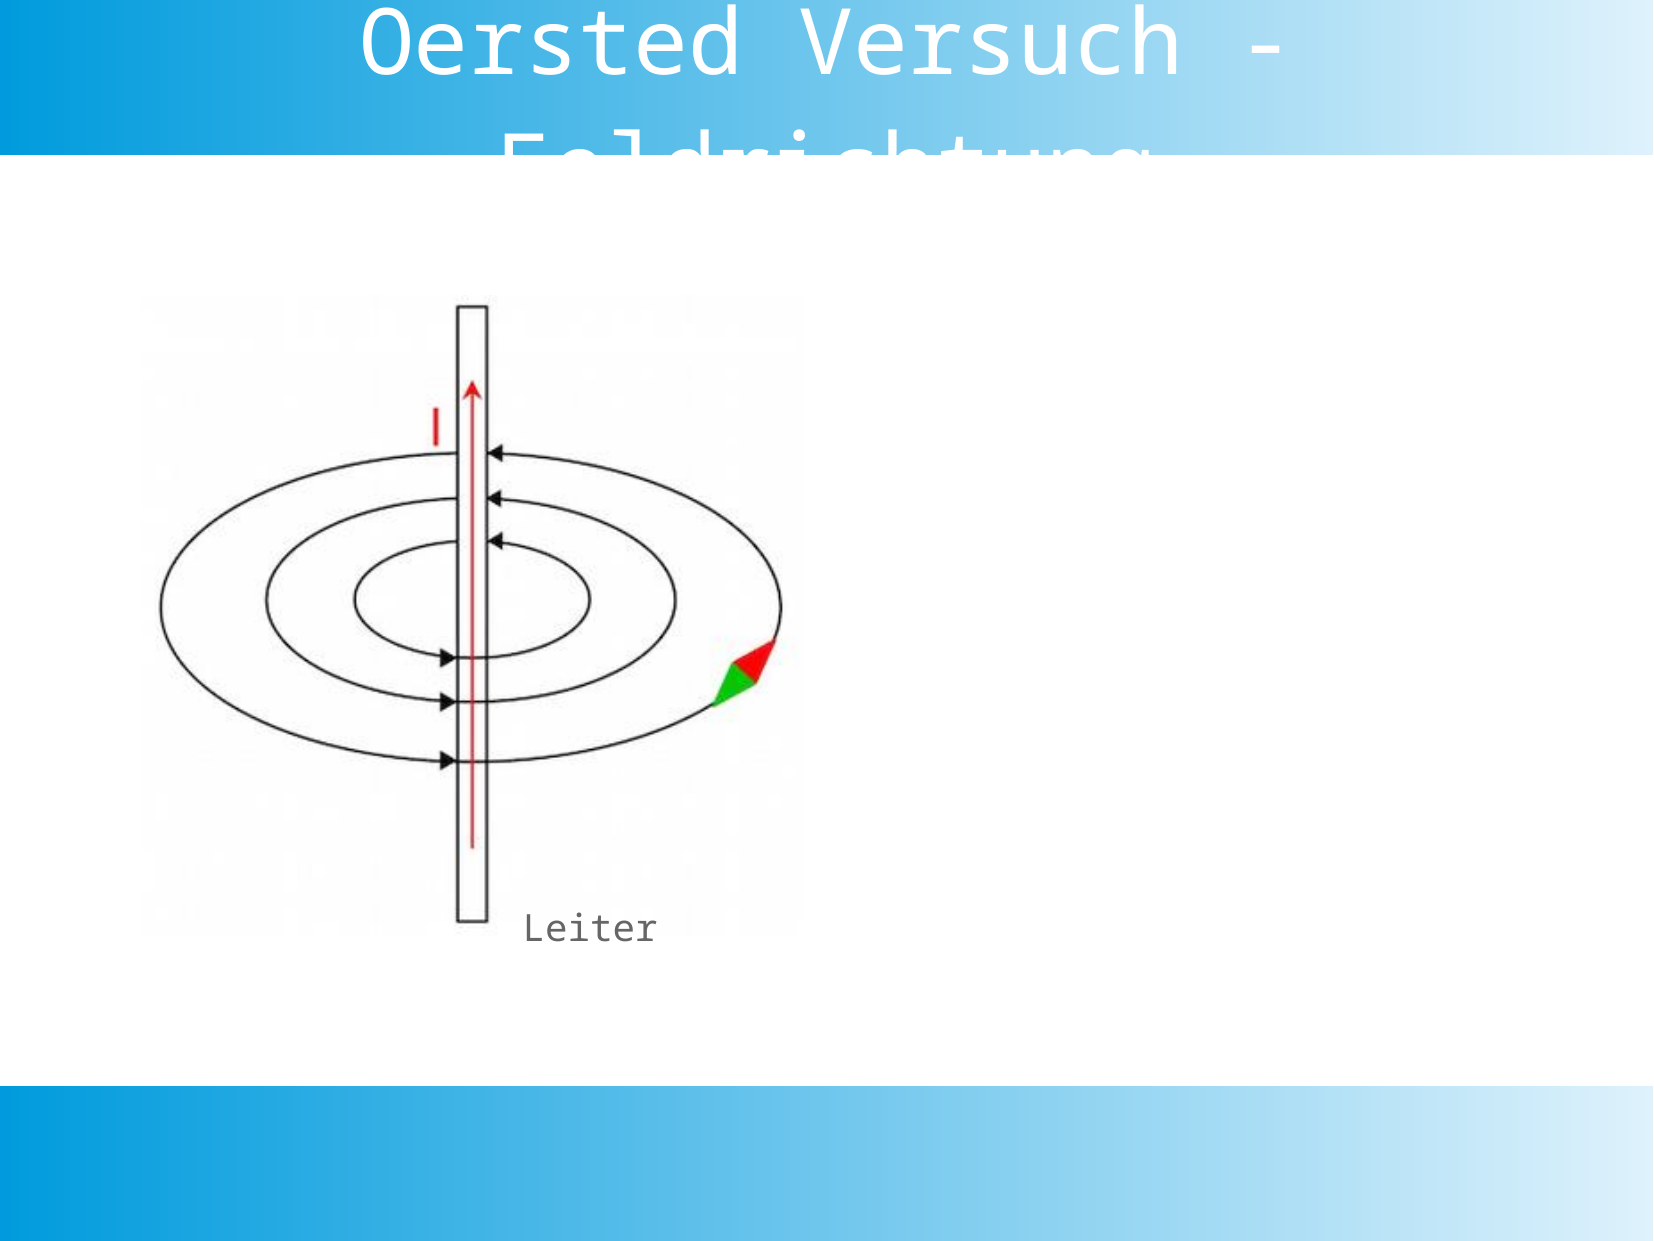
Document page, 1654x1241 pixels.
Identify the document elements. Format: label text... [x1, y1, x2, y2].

text_box Leiter [507, 894, 981, 959]
picture [141, 295, 804, 936]
title Oersted Versuch - Feldrichtung [82, 40, 1571, 163]
